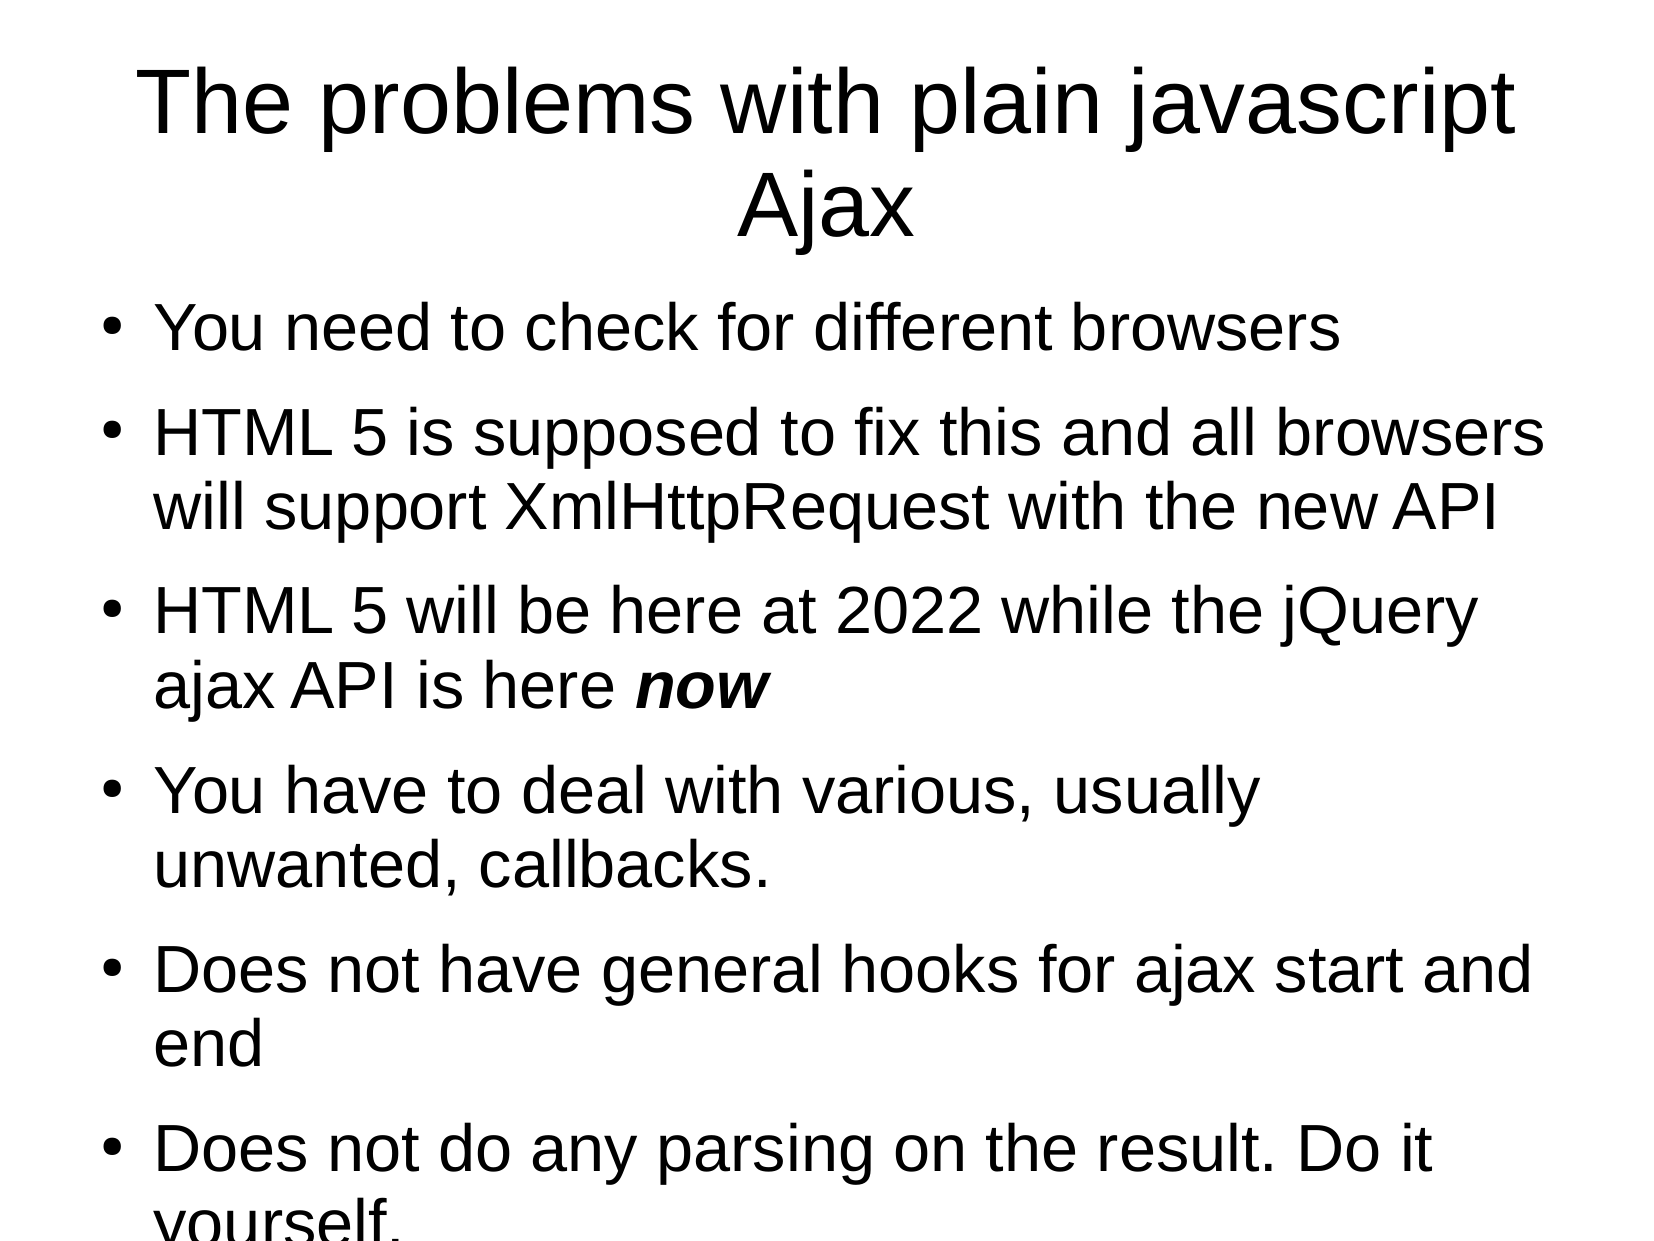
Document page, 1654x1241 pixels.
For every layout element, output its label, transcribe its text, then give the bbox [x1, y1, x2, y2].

title The problems with plain javascript Ajax [82, 50, 1571, 256]
list You need to check for different browsers HTML 5 is supposed to fix this and all browsers will support XmlHttpRequest with the new API HTML 5 will be here at 2022 while the jQuery ajax API is here now You have to deal with various, usually unwanted, callbacks. Does not have general hooks for ajax start and end Does not do any parsing on the result. Do it yourself. [82, 290, 1571, 1241]
